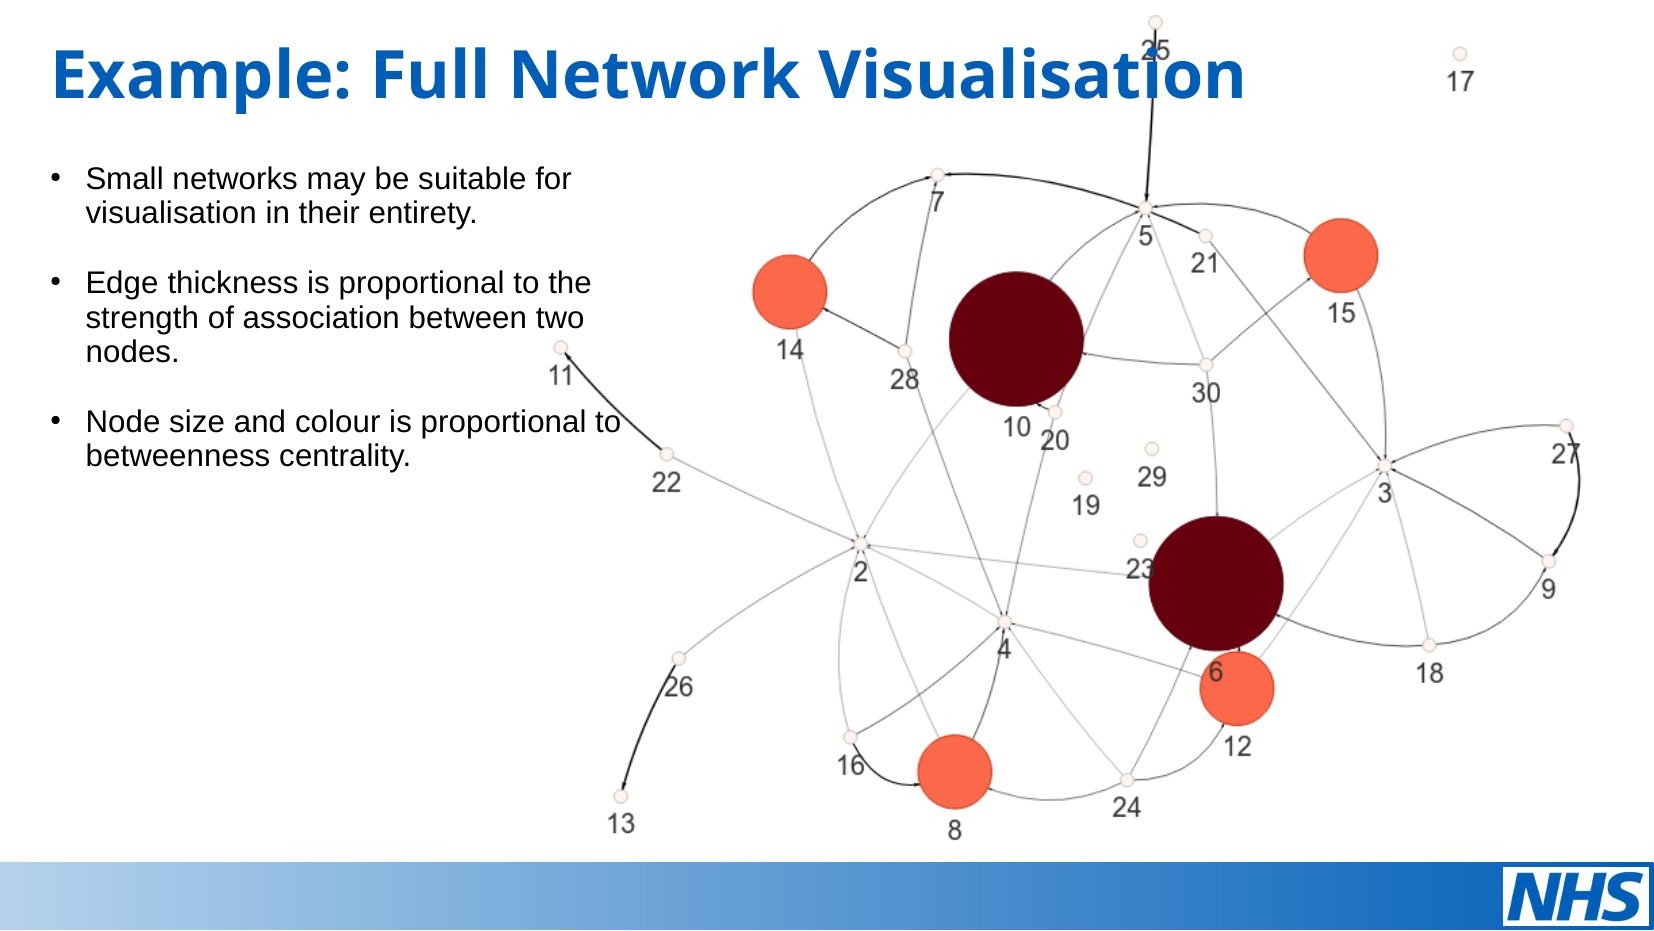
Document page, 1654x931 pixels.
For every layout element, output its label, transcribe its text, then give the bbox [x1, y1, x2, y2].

picture [519, 167, 1649, 855]
text_box Example: Full Network Visualisation [35, 0, 1654, 167]
text_box [0, 862, 1654, 930]
text_box Small networks may be suitable for visualisation in their entirety. Edge thickness is proportional to the strength of association between two nodes. Node size and colour is proportional to betweenness centrality. [35, 153, 674, 829]
picture [1503, 867, 1649, 926]
